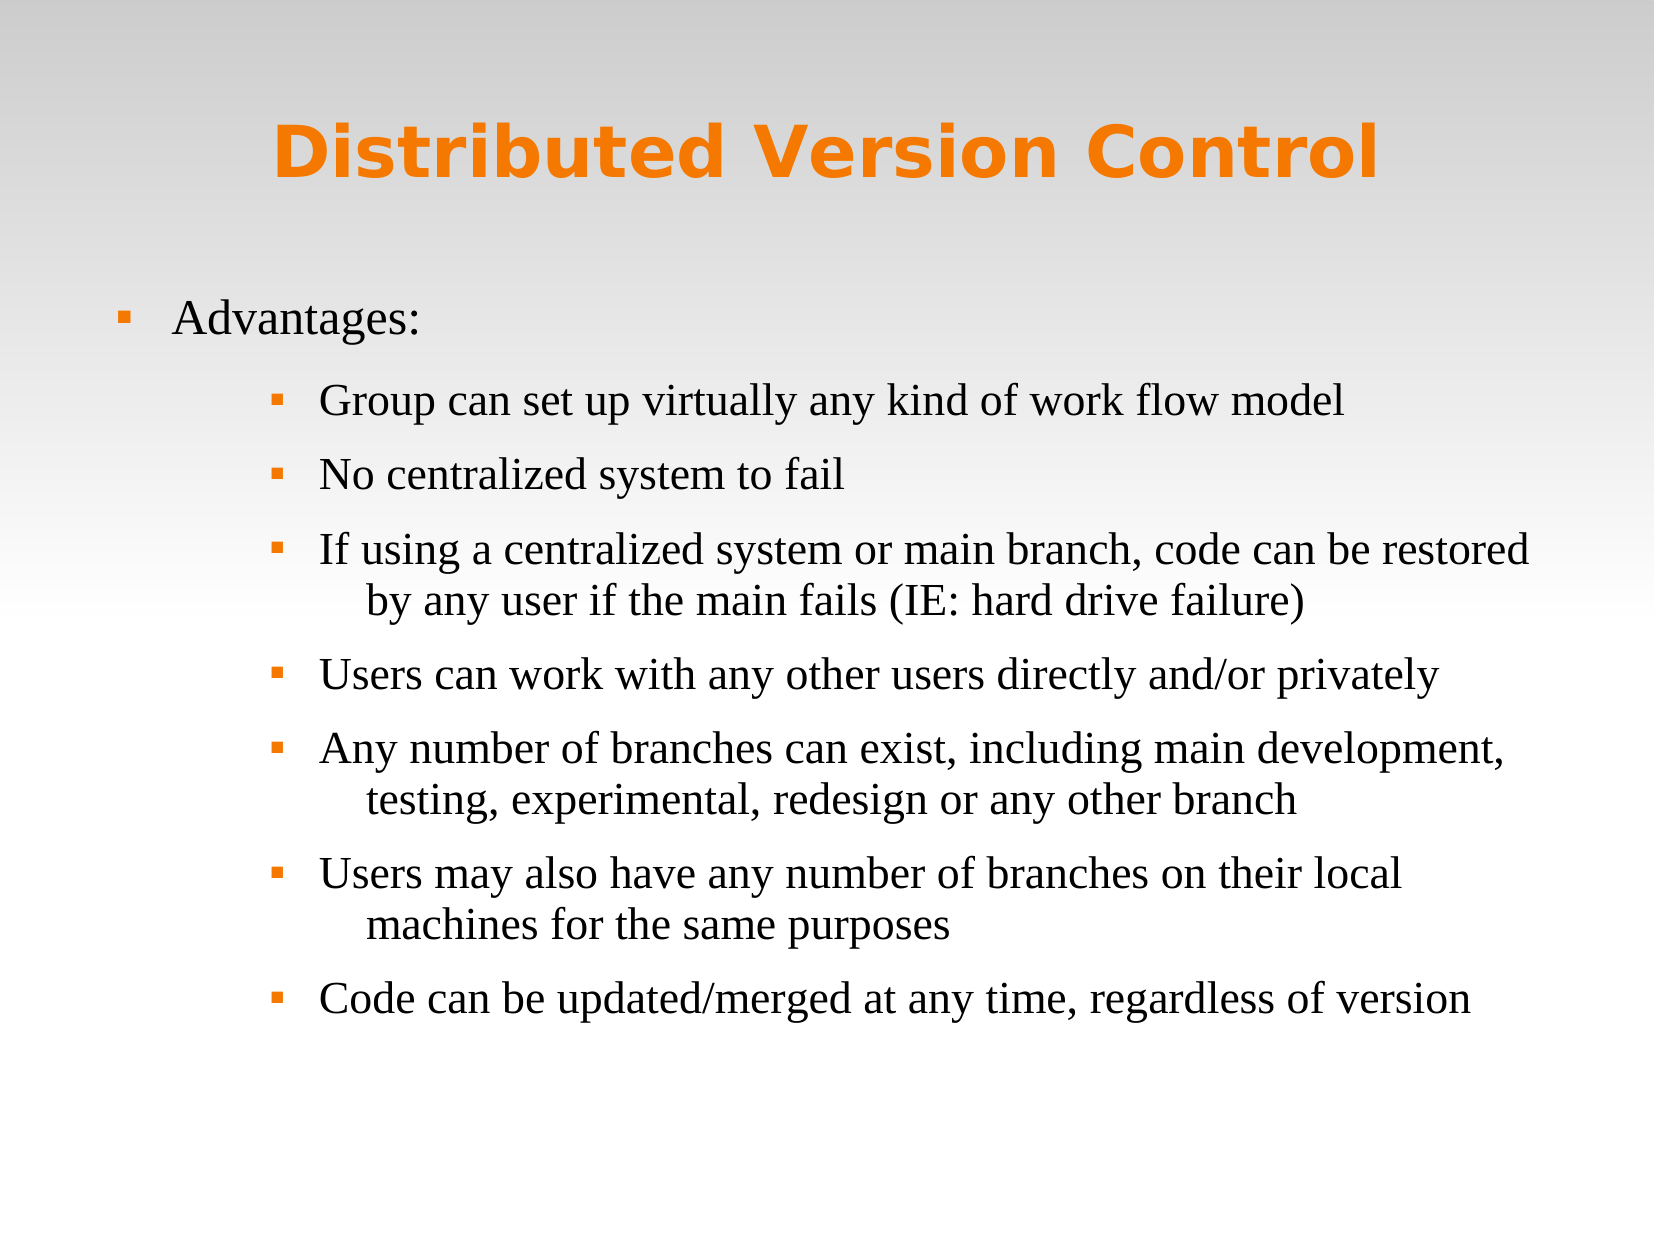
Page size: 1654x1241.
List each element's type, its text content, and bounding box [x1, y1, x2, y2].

list Advantages: Group can set up virtually any kind of work flow model No centralized system to fail If using a centralized system or main branch, code can be restored by any user if the main fails (IE: hard drive failure) Users can work with any other users directly and/or privately Any number of branches can exist, including main development, testing, experimental, redesign or any other branch Users may also have any number of branches on their local machines for the same purposes Code can be updated/merged at any time, regardless of version [82, 290, 1571, 1109]
title Distributed Version Control [82, 49, 1571, 257]
